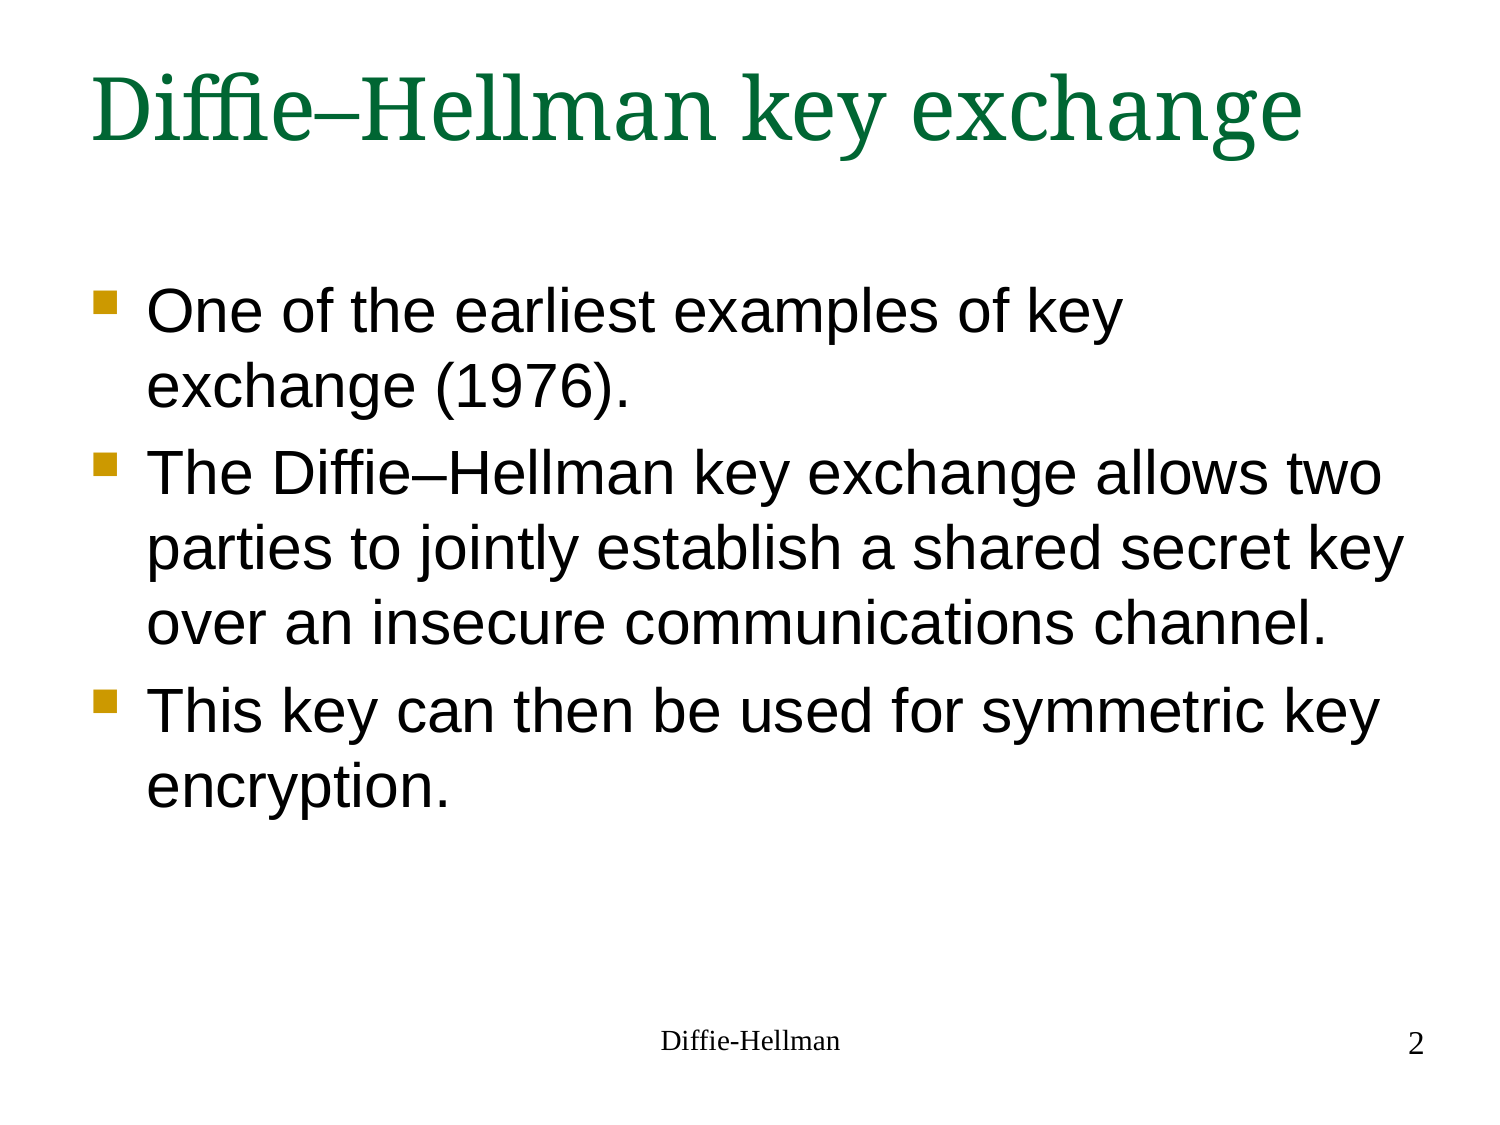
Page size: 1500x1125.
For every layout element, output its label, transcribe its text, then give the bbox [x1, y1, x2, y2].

title Diffie–Hellman key exchange [75, 45, 1425, 233]
list One of the earliest examples of key exchange (1976). The Diffie–Hellman key exchange allows two parties to jointly establish a shared secret key over an insecure communications channel. This key can then be used for symmetric key encryption. [75, 262, 1425, 1006]
